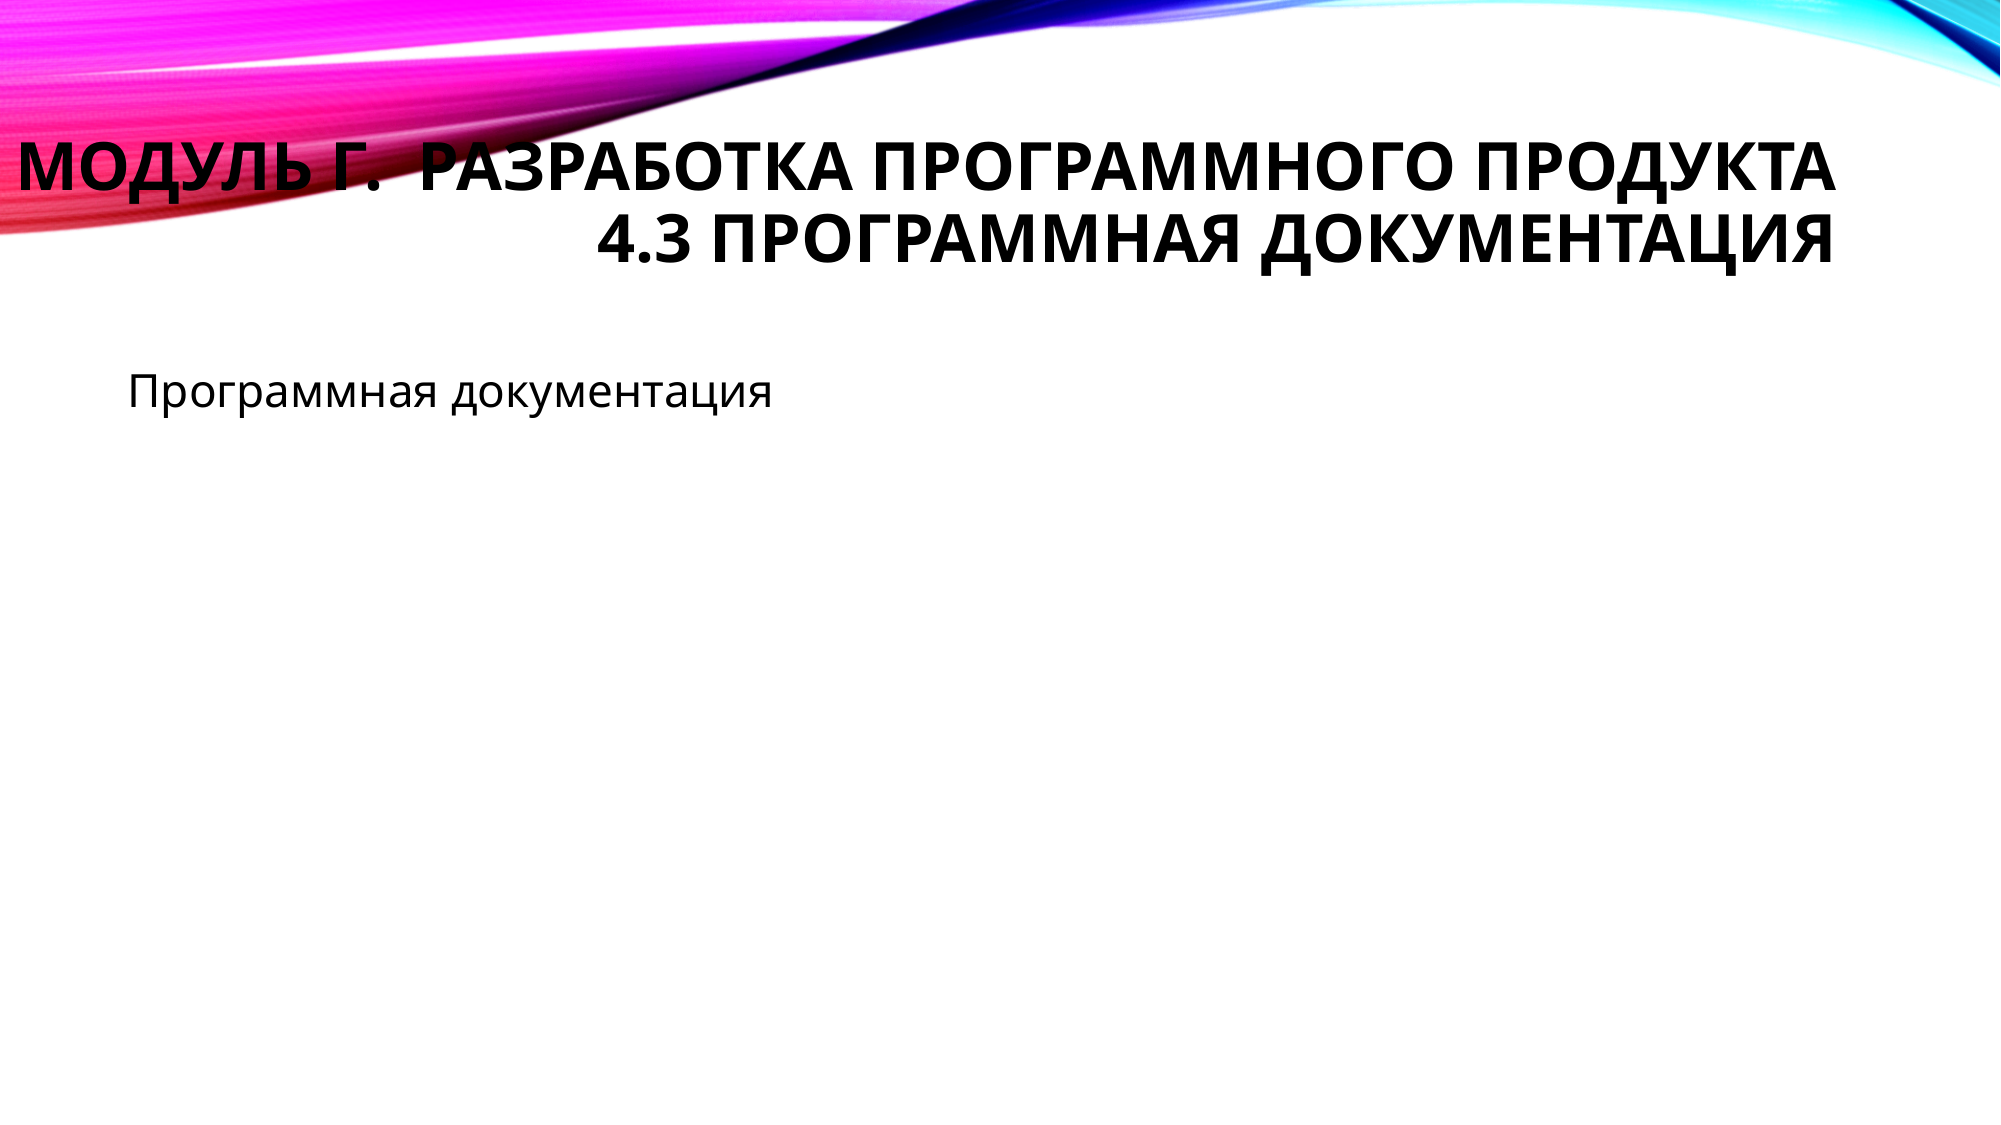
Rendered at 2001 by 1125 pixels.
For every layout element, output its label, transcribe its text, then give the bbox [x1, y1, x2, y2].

title Модуль Г. Разработка программного продукта 4.3 Программная документация [0, 125, 1888, 338]
list Программная документация [112, 360, 1888, 1021]
